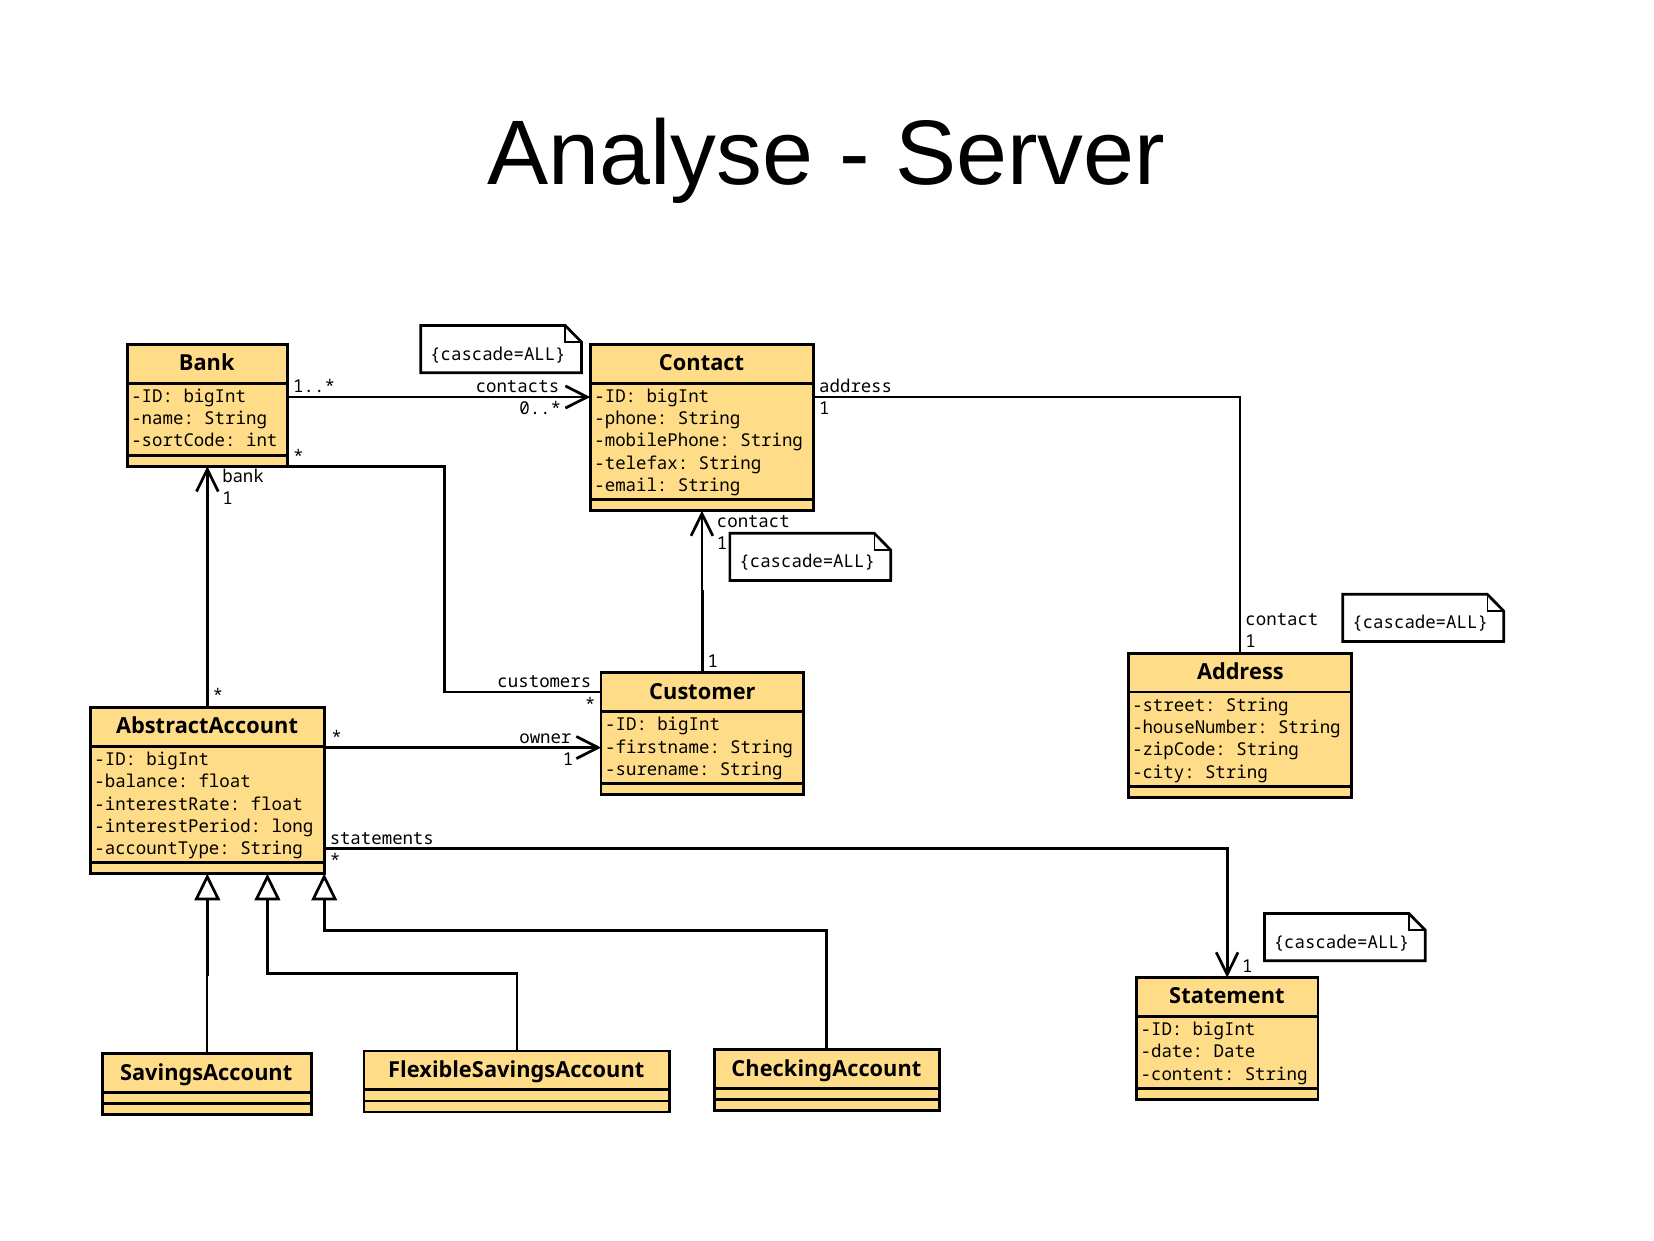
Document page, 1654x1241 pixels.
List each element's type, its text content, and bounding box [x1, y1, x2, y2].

picture [88, 317, 1506, 1123]
title Analyse - Server [82, 49, 1571, 257]
